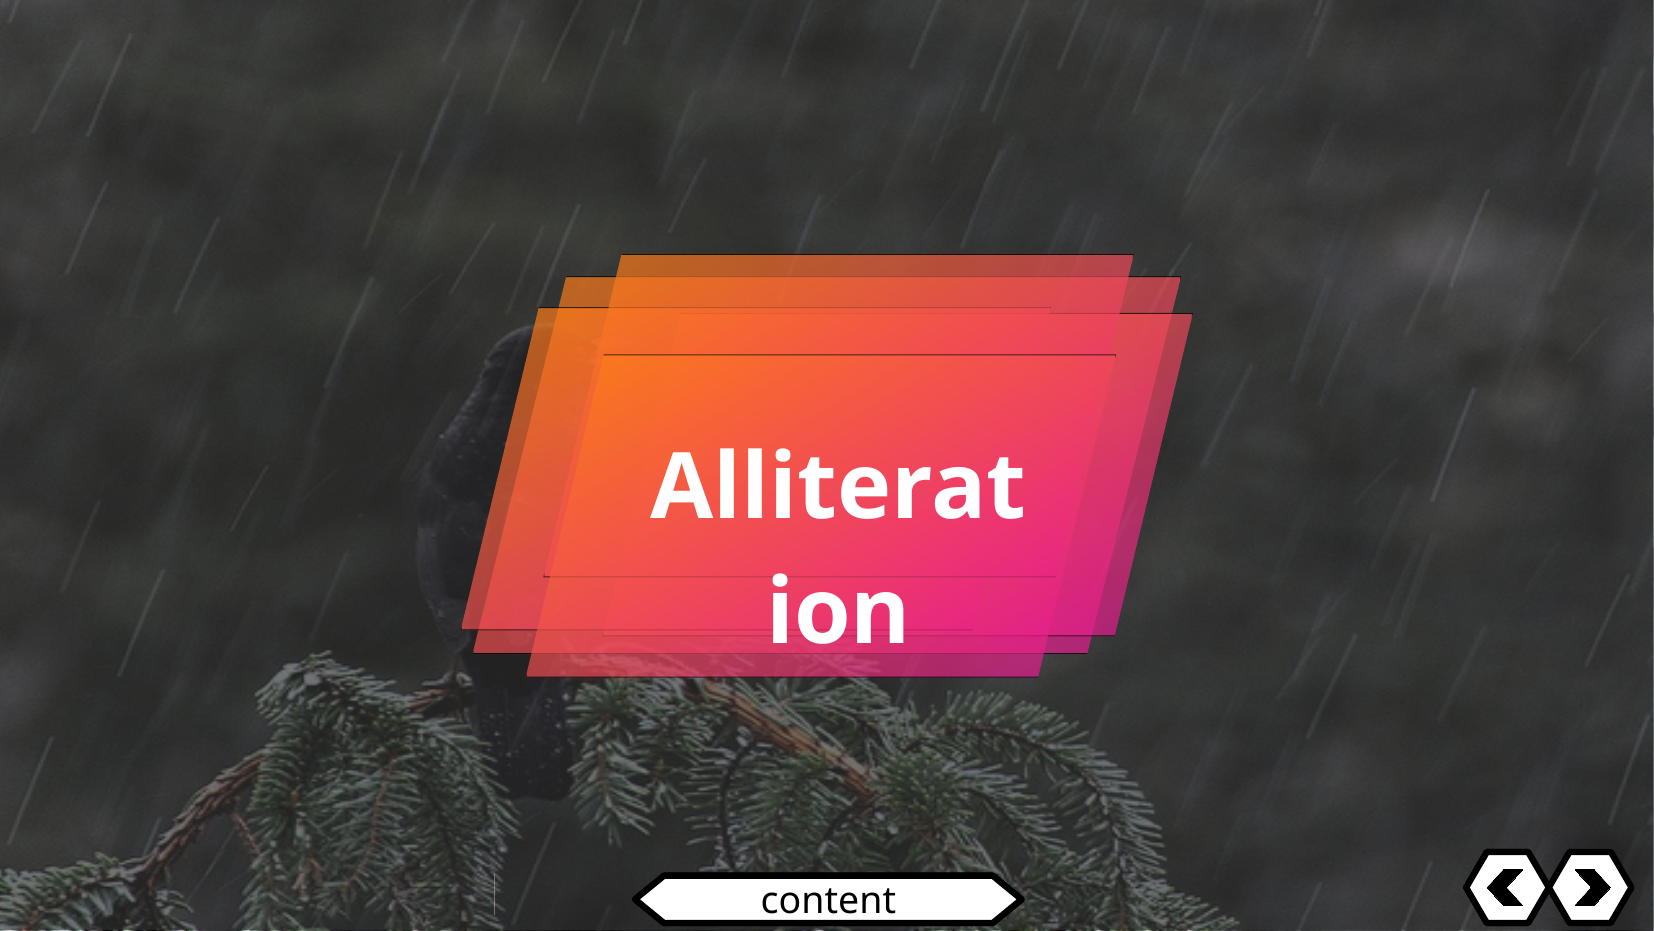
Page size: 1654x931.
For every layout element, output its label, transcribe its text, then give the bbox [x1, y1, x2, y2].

text_box Alliteration [625, 413, 1052, 520]
text_box [0, 0, 1654, 931]
text_box POETIC DEVICES [60, 846, 510, 920]
text_box content [635, 875, 1022, 924]
